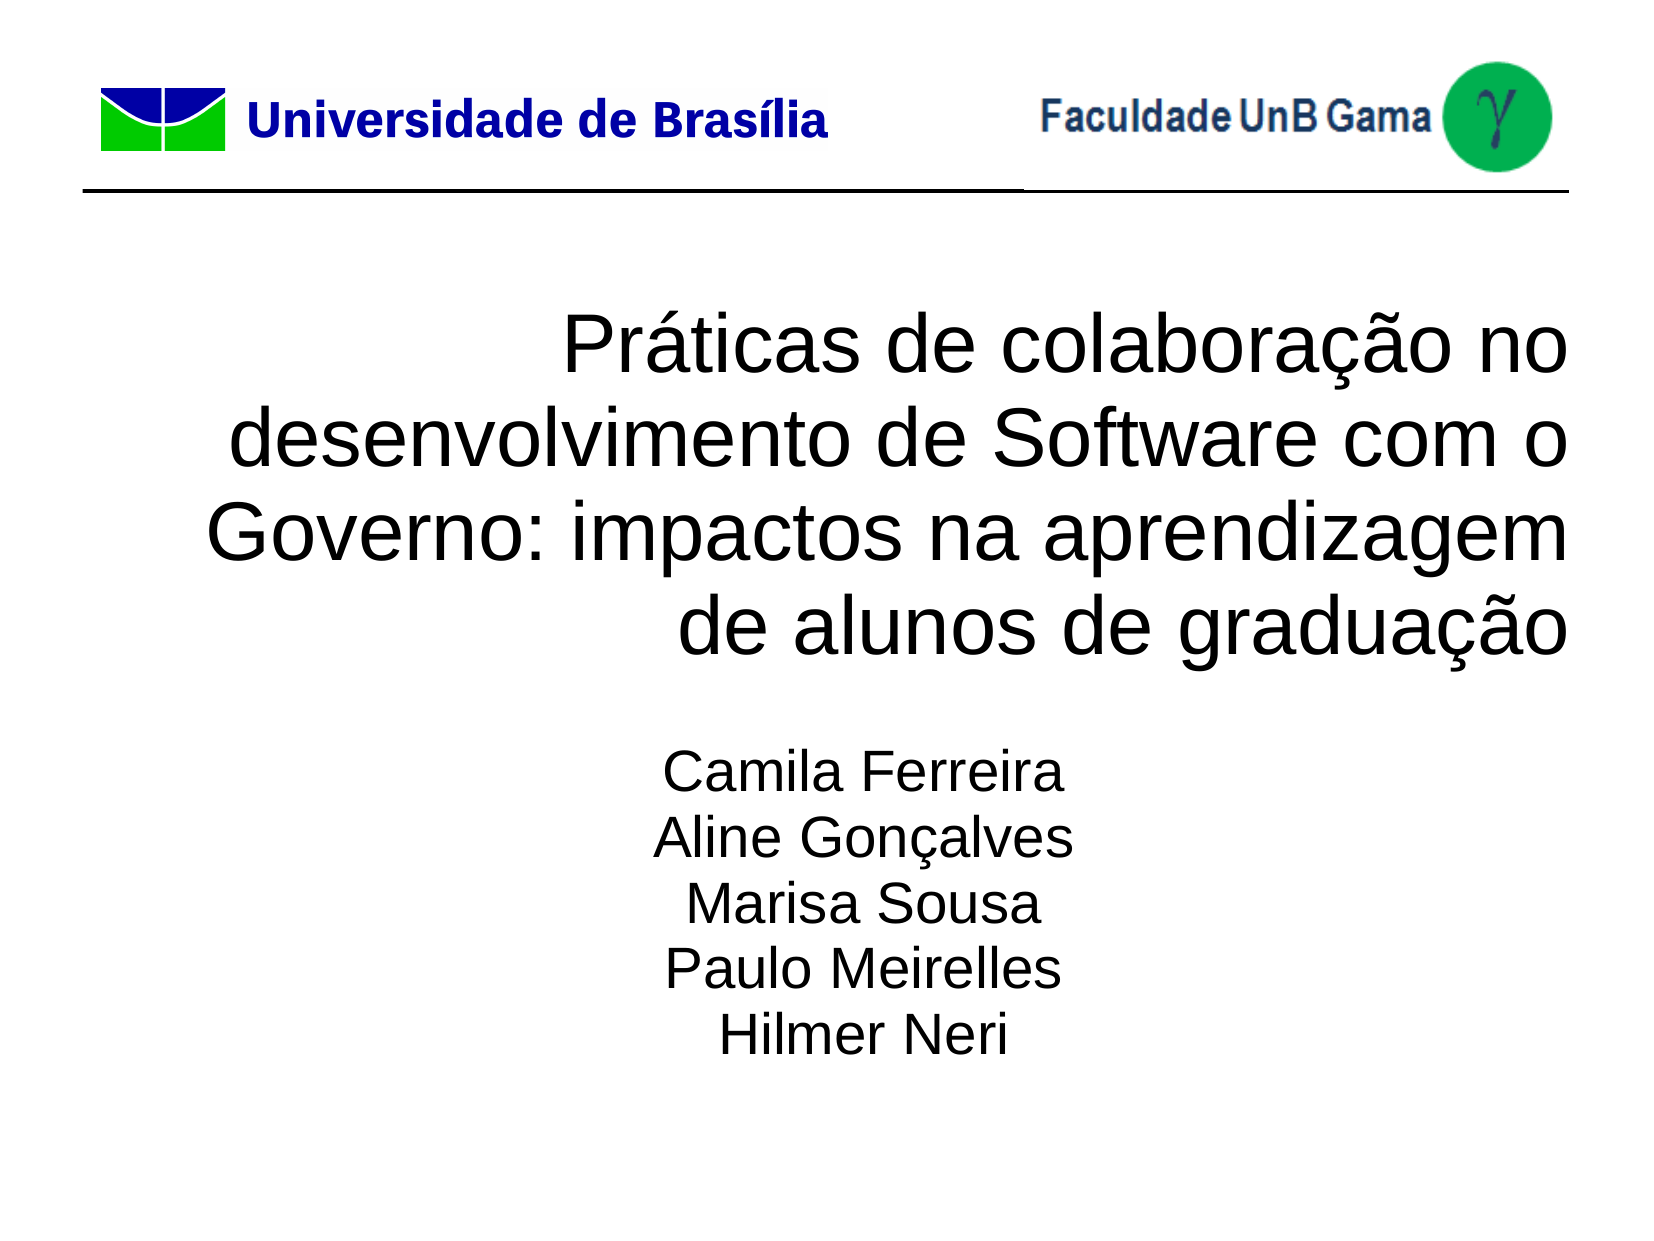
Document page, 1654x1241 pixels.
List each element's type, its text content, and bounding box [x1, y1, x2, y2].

subtitle Práticas de colaboração no desenvolvimento de Software com o Governo: impactos na aprendizagem de alunos de graduação Camila Ferreira Aline Gonçalves Marisa Sousa Paulo Meirelles Hilmer Neri [82, 290, 1571, 1200]
picture [82, 49, 1571, 237]
